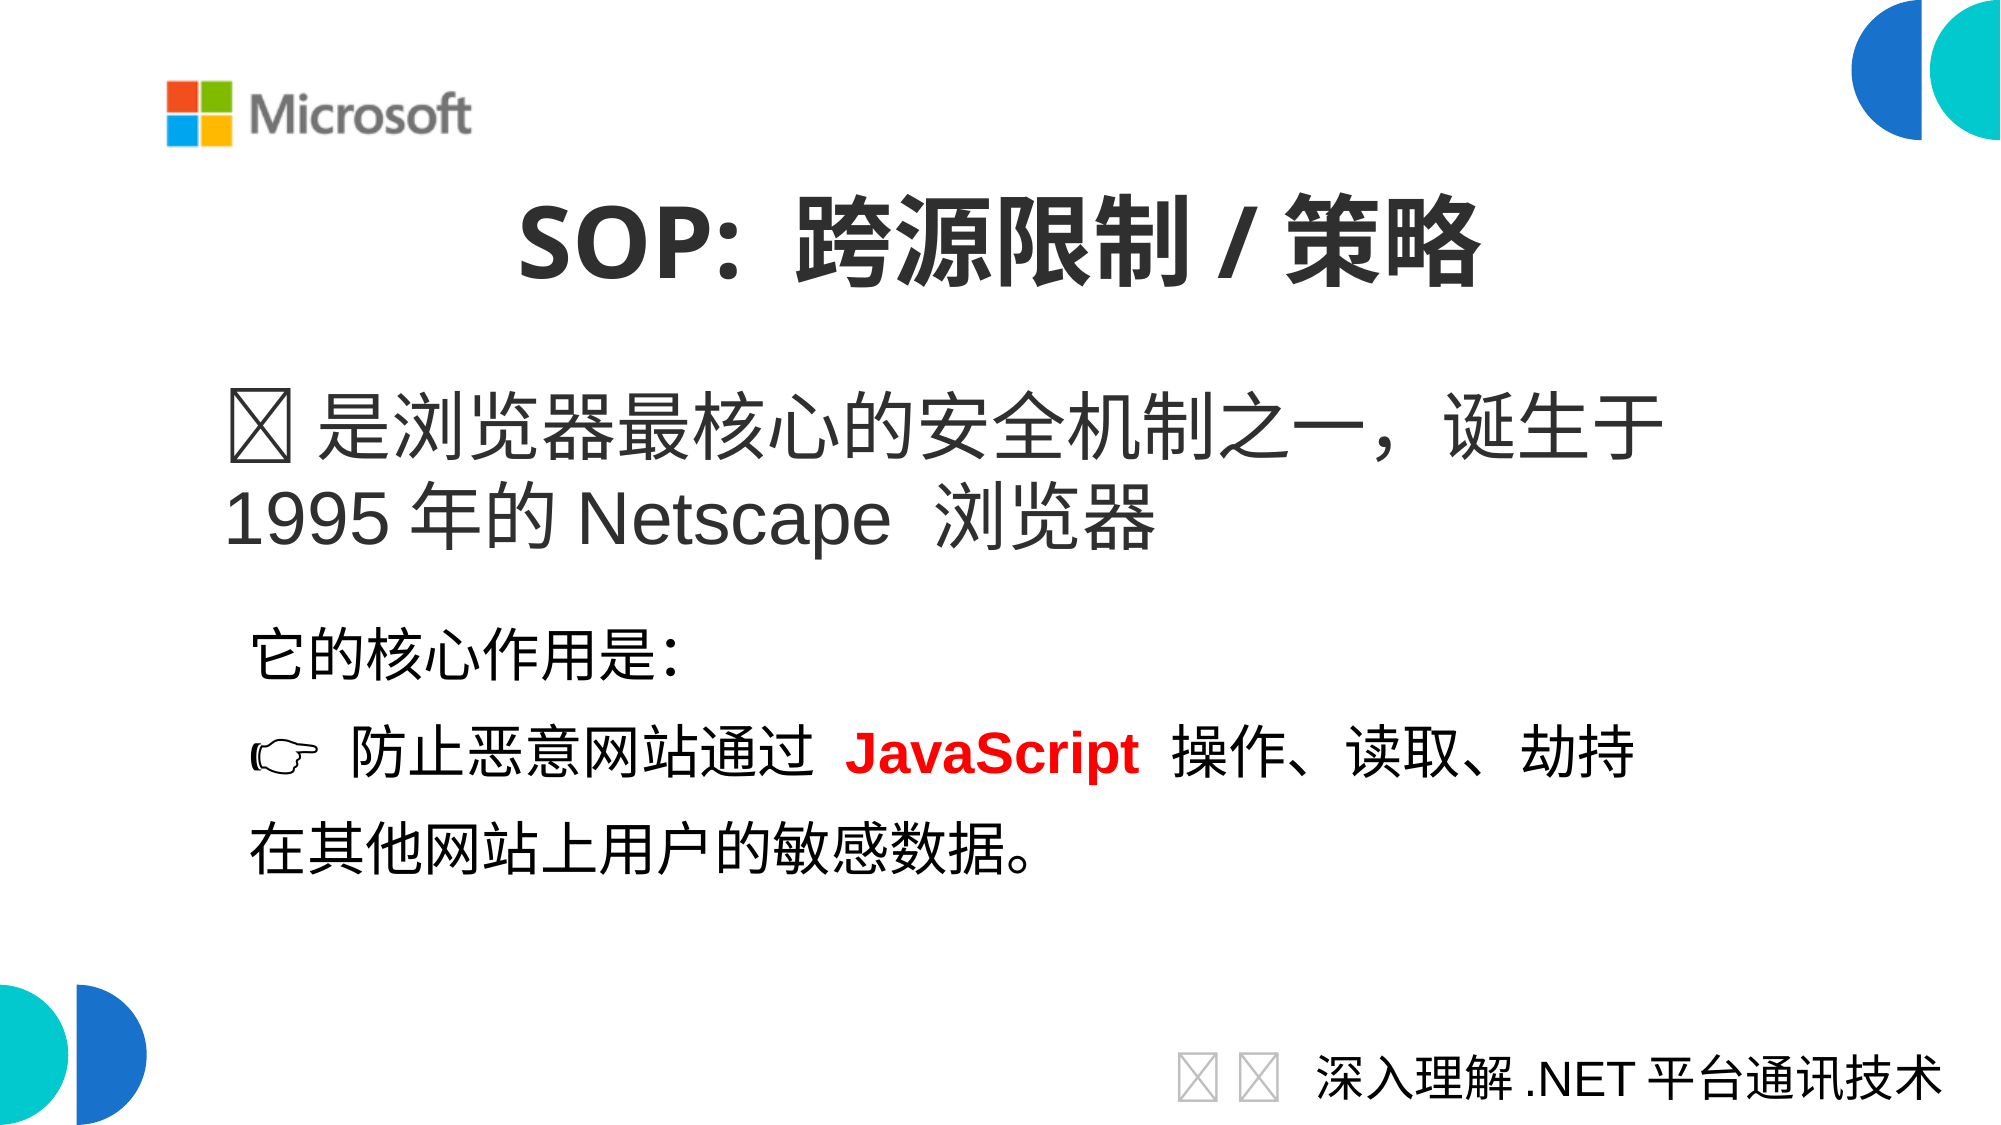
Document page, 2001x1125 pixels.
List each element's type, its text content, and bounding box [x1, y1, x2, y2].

text_box 🚀是浏览器最核心的安全机制之一，诞生于1995年的Netscape 浏览器 [209, 372, 1796, 585]
picture [85, 41, 552, 189]
subtitle 🚀 🚀 深入理解.NET平台通讯技术 [1173, 1046, 1952, 1107]
text_box 它的核心作用是： 👉 防止恶意网站通过 JavaScript 操作、读取、劫持在其他网站上用户的敏感数据。 [234, 589, 1667, 870]
title SOP: 跨源限制/策略 [138, 145, 1862, 332]
